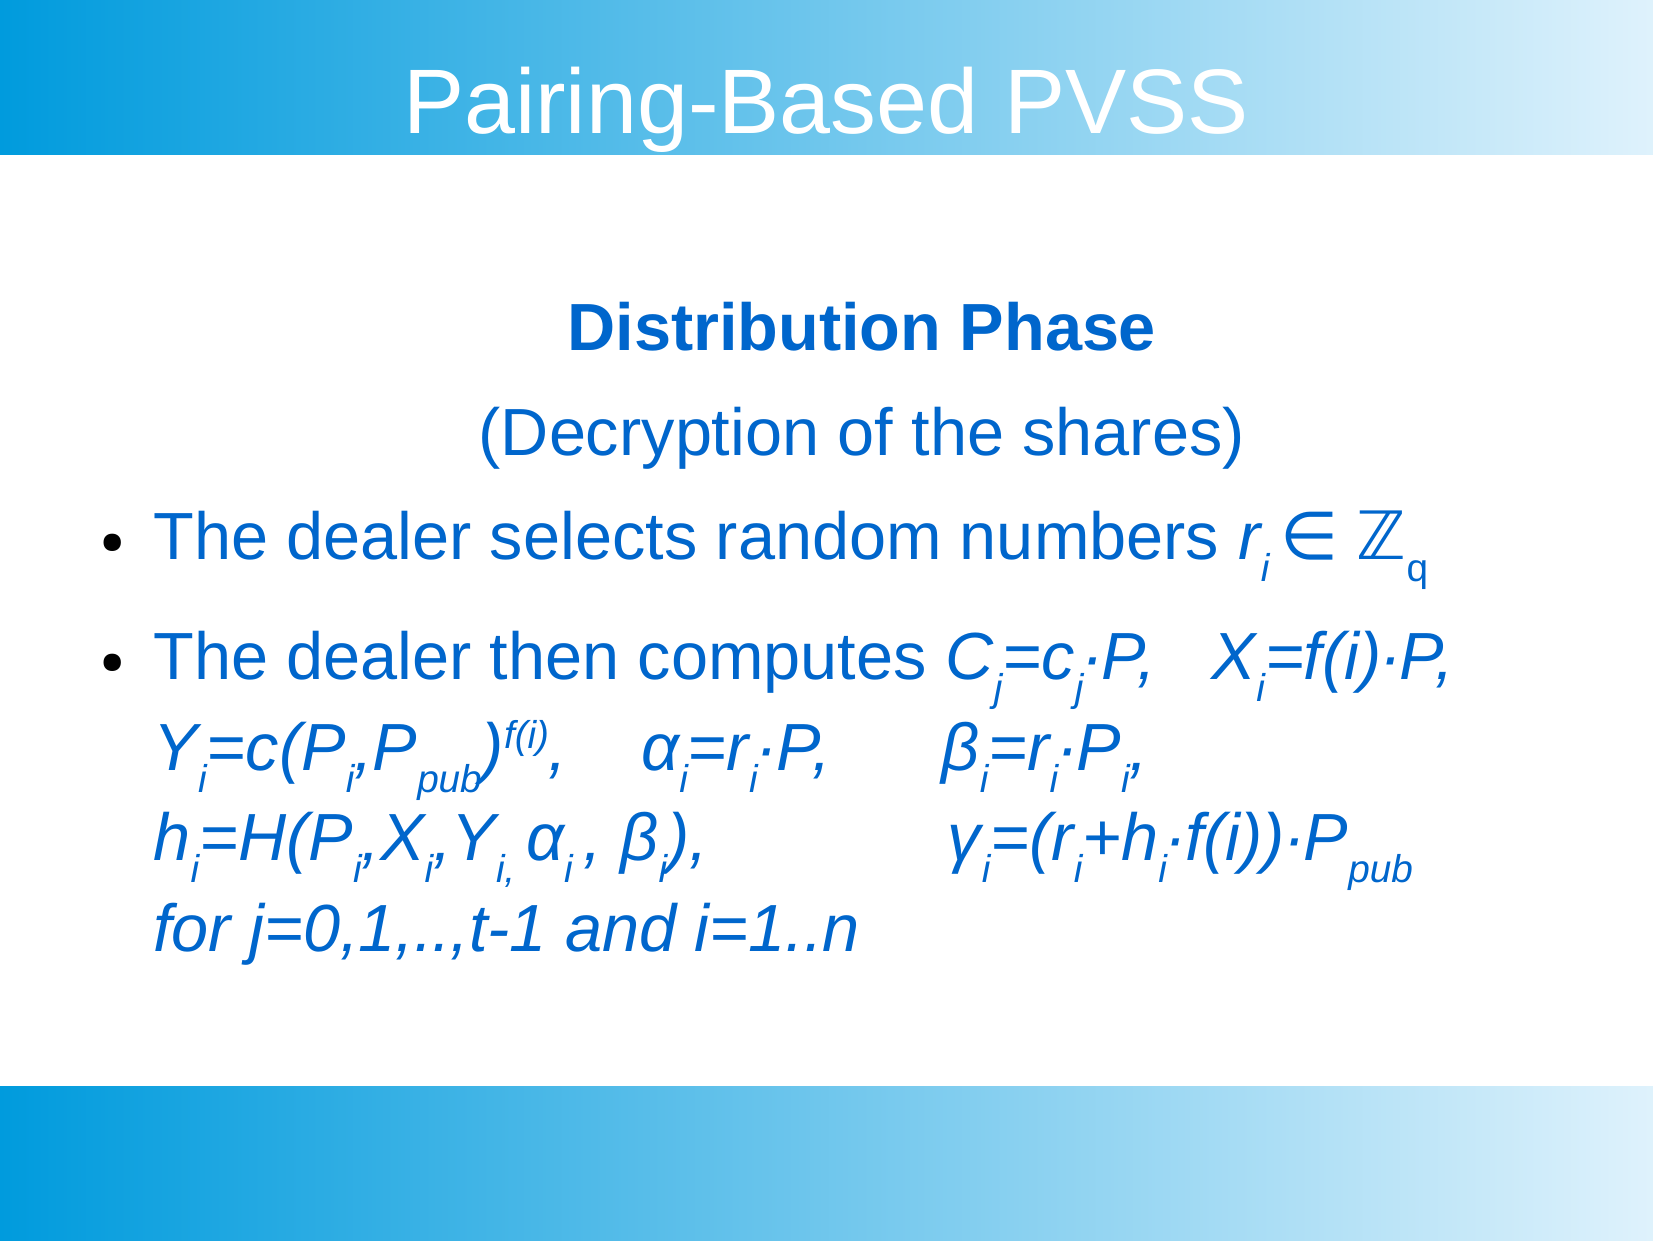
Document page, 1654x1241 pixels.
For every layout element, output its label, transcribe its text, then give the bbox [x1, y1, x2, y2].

title Pairing-Based PVSS [82, 49, 1571, 155]
list Distribution Phase (Decryption of the shares) The dealer selects random numbers ri ∈ ℤq The dealer then computes Cj=cj∙P, Xi=f(i)∙P, Yi=c(Pi,Ppub)f(i), αi=ri∙P, βi=ri∙Pi, hi=H(Pi,Xi,Yi, αi , βi), γi=(ri+hi∙f(i))∙Ppub for j=0,1,..,t-1 and i=1..n [82, 290, 1571, 1010]
